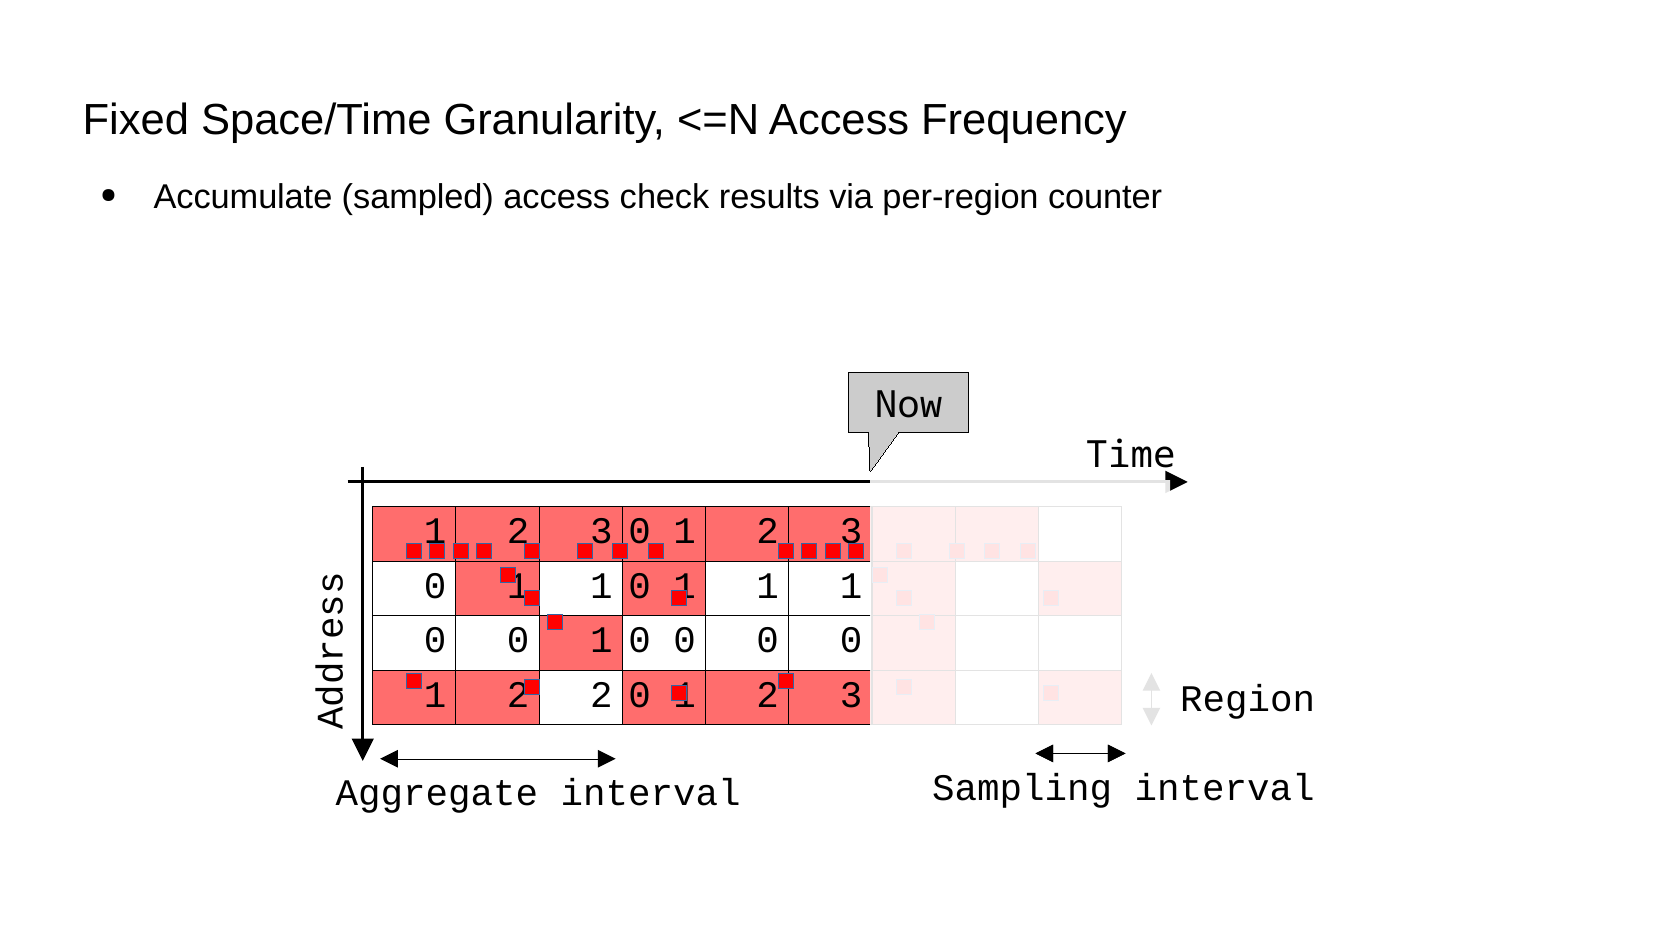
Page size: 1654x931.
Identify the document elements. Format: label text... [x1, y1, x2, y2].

text_box [406, 673, 422, 689]
title Fixed Space/Time Granularity, <=N Access Frequency [82, 81, 1571, 157]
text_box [778, 673, 794, 689]
table_cell 0 [404, 616, 455, 670]
text_box Aggregate interval [320, 766, 756, 825]
table_cell 1 [456, 562, 539, 615]
text_box [825, 543, 841, 559]
text_box [524, 590, 540, 606]
text_box [671, 685, 687, 701]
text_box [577, 543, 593, 559]
table_cell 0 [456, 616, 539, 670]
table_cell 0 1 [623, 562, 705, 615]
table_cell 1 [404, 671, 455, 724]
table_header 0 1 [623, 507, 705, 561]
text_box Sampling interval [917, 761, 1330, 819]
text_box [612, 543, 628, 559]
table_cell 2 [456, 671, 539, 724]
text_box [648, 543, 664, 559]
table_cell 1 [706, 562, 788, 615]
text_box Address [304, 539, 404, 745]
table_cell 0 [789, 616, 870, 670]
table_cell 0 0 [623, 616, 705, 670]
table_cell 2 [540, 671, 622, 724]
text_box [476, 543, 492, 559]
table_header 2 [706, 507, 788, 561]
text_box [870, 480, 1171, 736]
text_box [547, 614, 563, 630]
table_cell 1 [540, 616, 622, 670]
text_box [848, 543, 864, 559]
text_box [406, 543, 422, 559]
text_box Now [848, 372, 969, 472]
table_cell 3 [789, 671, 870, 724]
text_box [524, 543, 540, 559]
table_cell 0 [706, 616, 788, 670]
list Accumulate (sampled) access check results via per-region counter [82, 177, 1571, 833]
table_header 1 [373, 507, 455, 561]
text_box [453, 543, 469, 559]
text_box [801, 543, 817, 559]
table_header 2 [456, 507, 539, 561]
table_header 3 [789, 507, 870, 561]
table_cell 0 [404, 562, 455, 615]
text_box [524, 679, 540, 695]
table_cell 1 [540, 562, 622, 615]
text_box [778, 543, 794, 559]
table_header 3 [540, 507, 622, 561]
table_cell 1 [789, 562, 870, 615]
text_box Region [1171, 672, 1331, 731]
text_box [671, 590, 687, 606]
text_box [429, 543, 445, 559]
text_box [500, 567, 516, 583]
text_box Time [1070, 419, 1191, 486]
table_cell 2 [706, 671, 788, 724]
table_cell 0 1 [623, 671, 705, 724]
